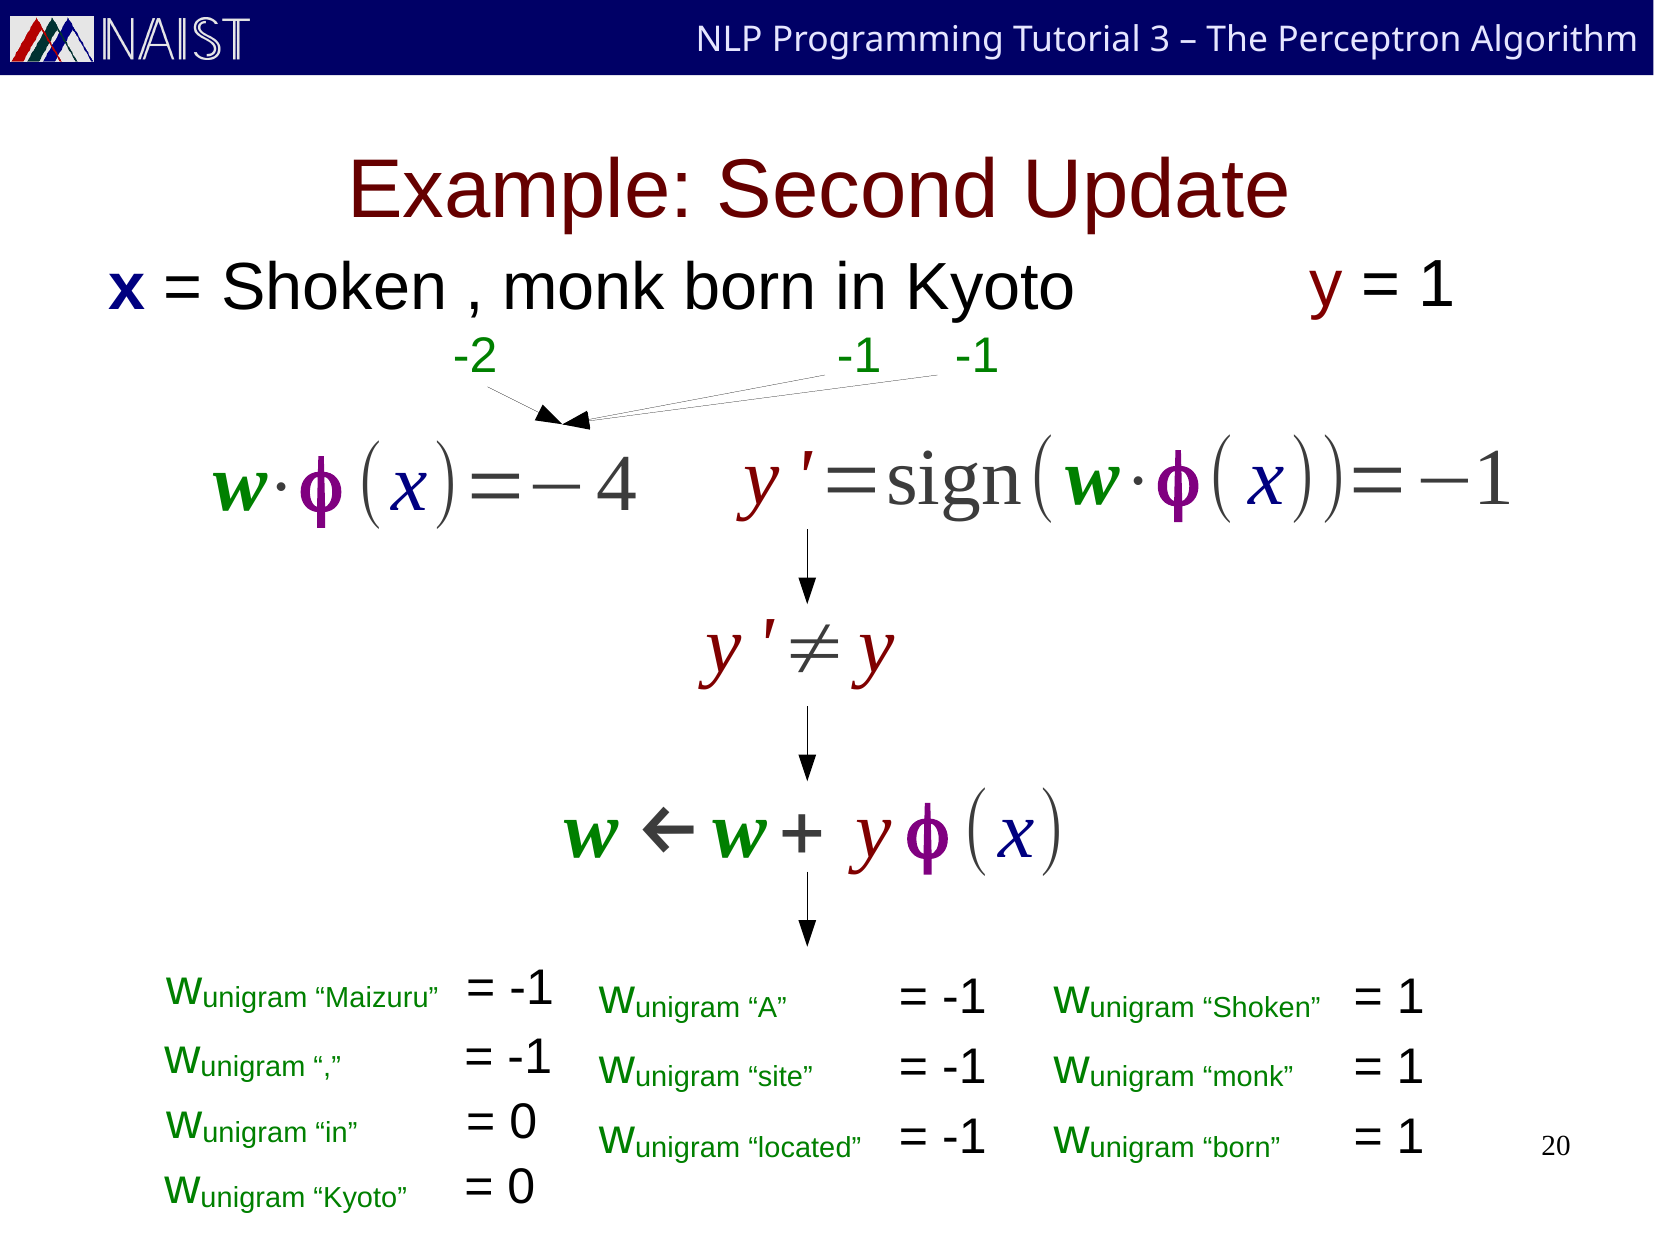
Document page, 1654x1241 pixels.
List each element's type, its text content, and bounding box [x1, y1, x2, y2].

picture [10, 16, 94, 62]
text_box wunigram “Shoken” = 1 [1038, 961, 1440, 1030]
text_box wunigram “,” = -1 [149, 1020, 568, 1108]
title Example: Second Update [75, 92, 1564, 285]
text_box wunigram “Maizuru” = -1 [151, 951, 569, 1039]
text_box wunigram “A” = -1 [584, 961, 1002, 1030]
text_box wunigram “in” = 0 [151, 1086, 553, 1174]
chart [675, 602, 919, 692]
picture [102, 17, 251, 60]
text_box wunigram “Kyoto” = 0 [149, 1150, 551, 1239]
text_box wunigram “site” = -1 [584, 1030, 1002, 1101]
chart [538, 781, 1088, 879]
text_box x = Shoken , monk born in Kyoto [93, 241, 1096, 331]
text_box -2 [438, 319, 513, 391]
chart [187, 434, 657, 532]
text_box wunigram “located” = -1 [584, 1101, 1002, 1189]
text_box -1 [825, 381, 897, 391]
text_box wunigram “monk” = 1 [1038, 1030, 1440, 1101]
text_box -1 [940, 319, 1015, 391]
text_box wunigram “born” = 1 [1038, 1101, 1440, 1189]
text_box -1 [822, 319, 897, 389]
chart [712, 428, 1535, 526]
text_box y = 1 [1294, 238, 1472, 329]
